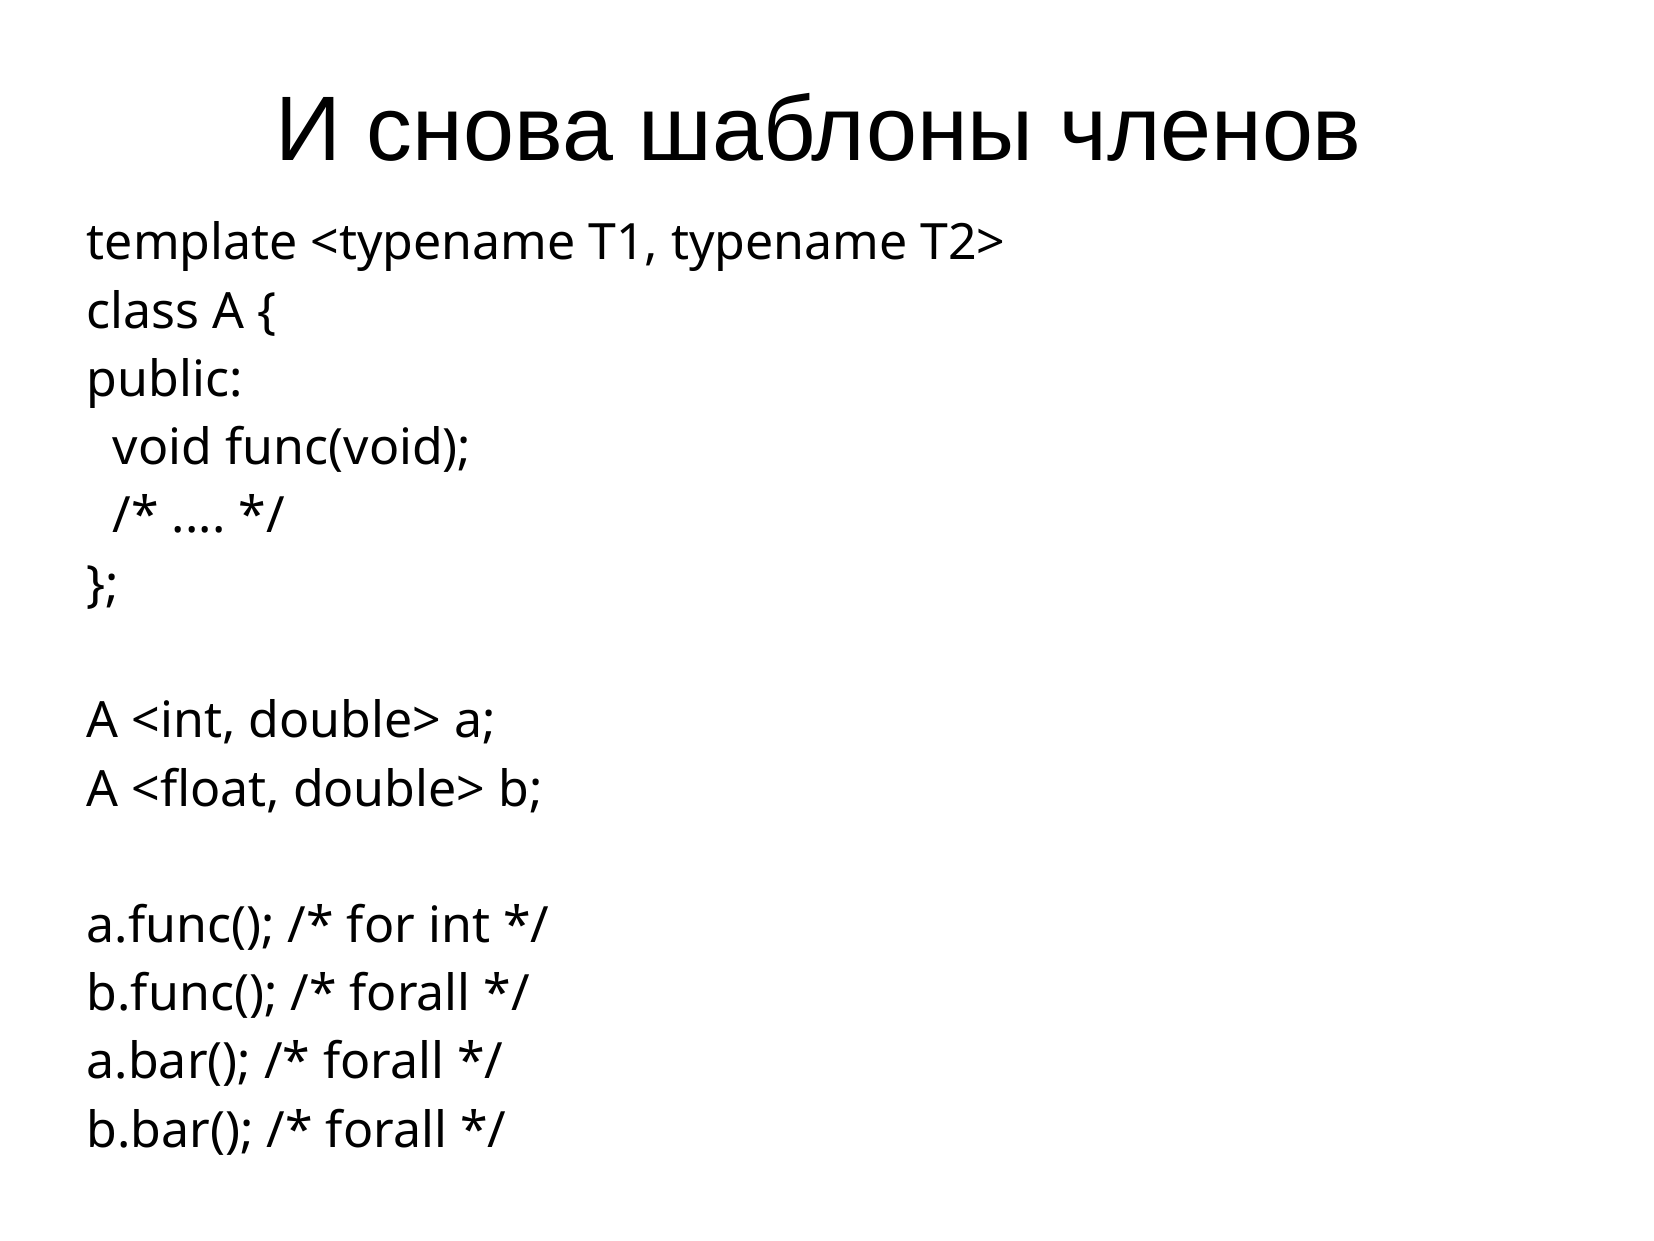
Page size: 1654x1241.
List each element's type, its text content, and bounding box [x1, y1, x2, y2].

subtitle template <typename T1, typename T2> class A { public: void func(void); /* .... */ }; A <int, double> a; A <float, double> b; a.func(); /* for int */ b.func(); /* forall */ a.bar(); /* forall */ b.bar(); /* forall */ [86, 214, 1576, 1154]
title И снова шаблоны членов [75, 32, 1564, 226]
